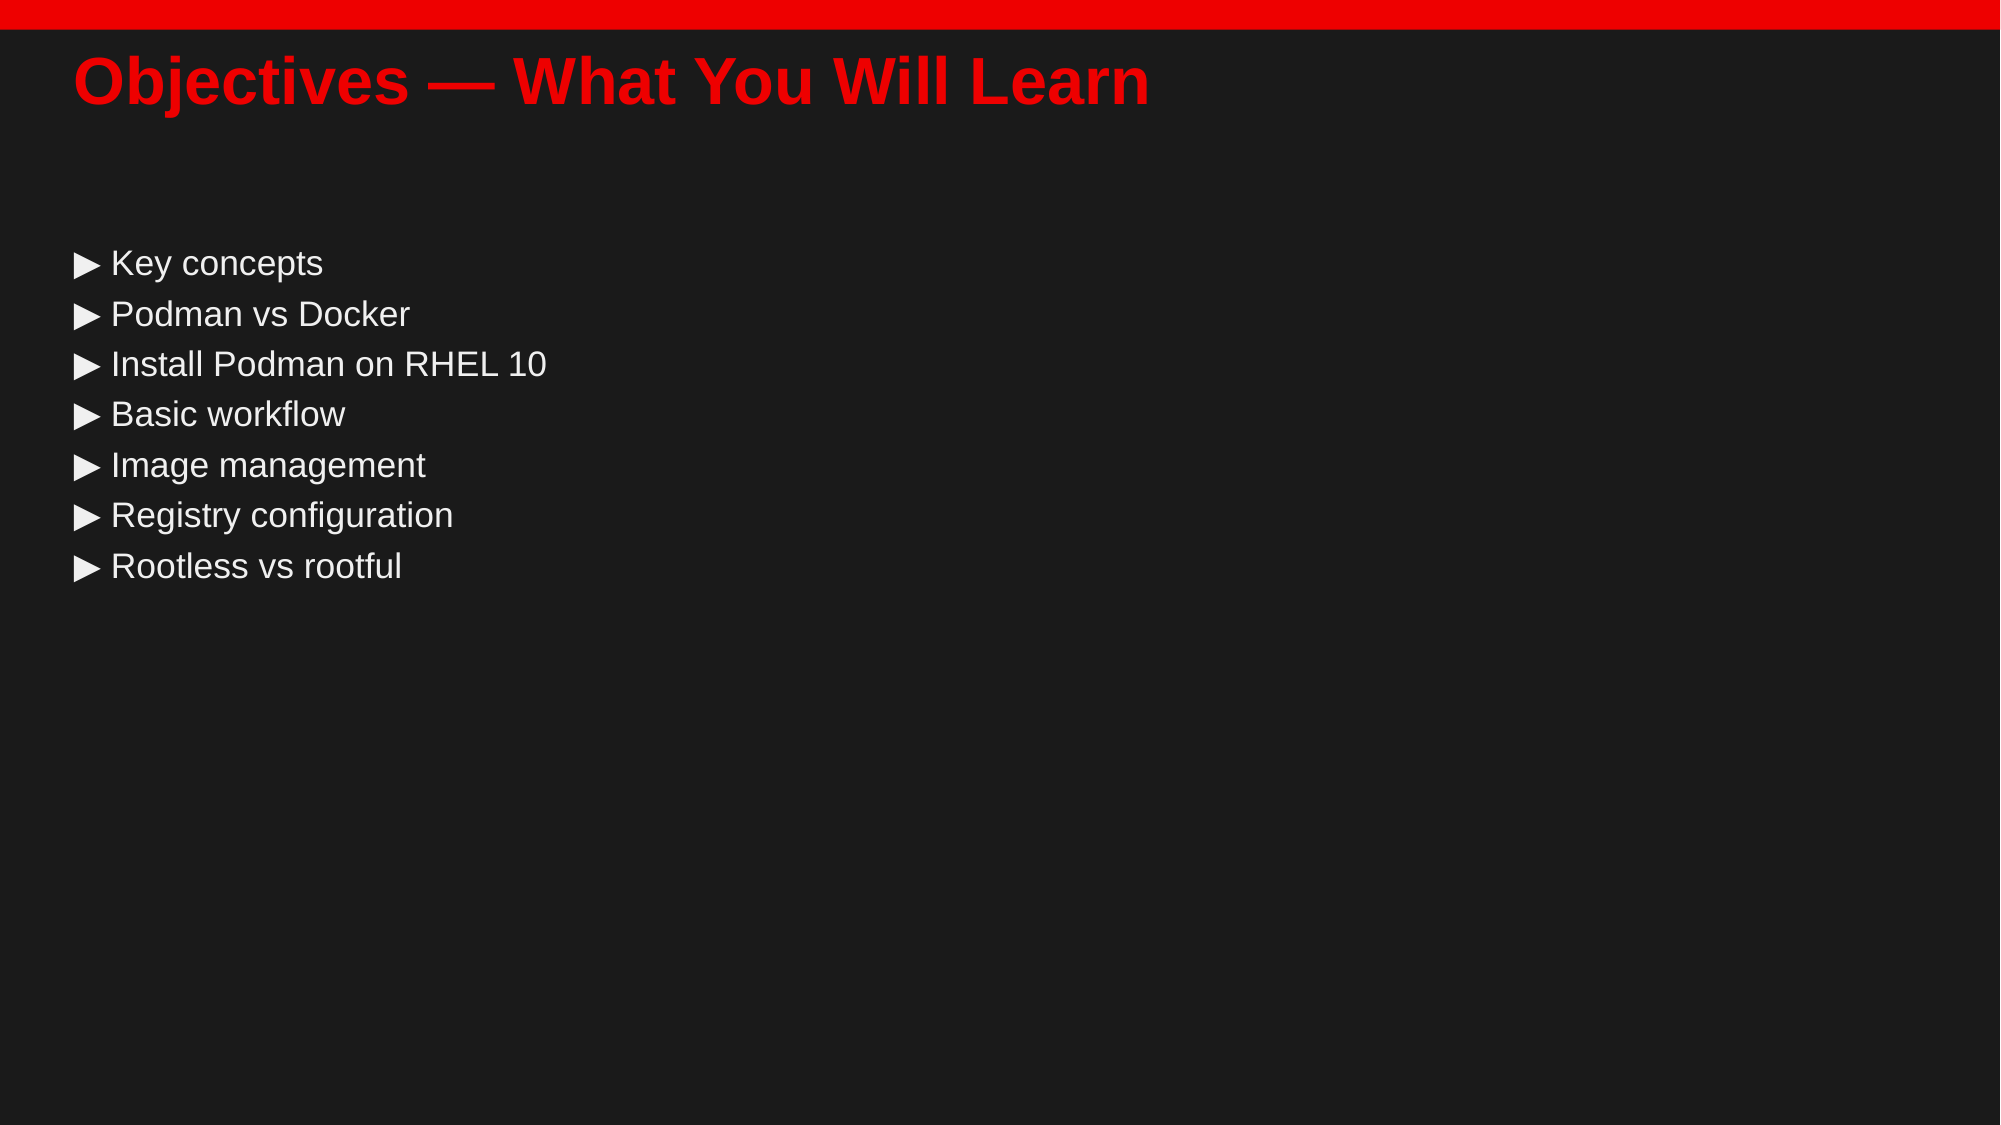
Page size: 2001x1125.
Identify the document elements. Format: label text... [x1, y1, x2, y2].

text_box Objectives — What You Will Learn [59, 36, 1942, 208]
text_box ▶ Key concepts ▶ Podman vs Docker ▶ Install Podman on RHEL 10 ▶ Basic workflow ▶ Image management ▶ Registry configuration ▶ Rootless vs rootful [59, 236, 1942, 1037]
text_box [0, 0, 2001, 30]
